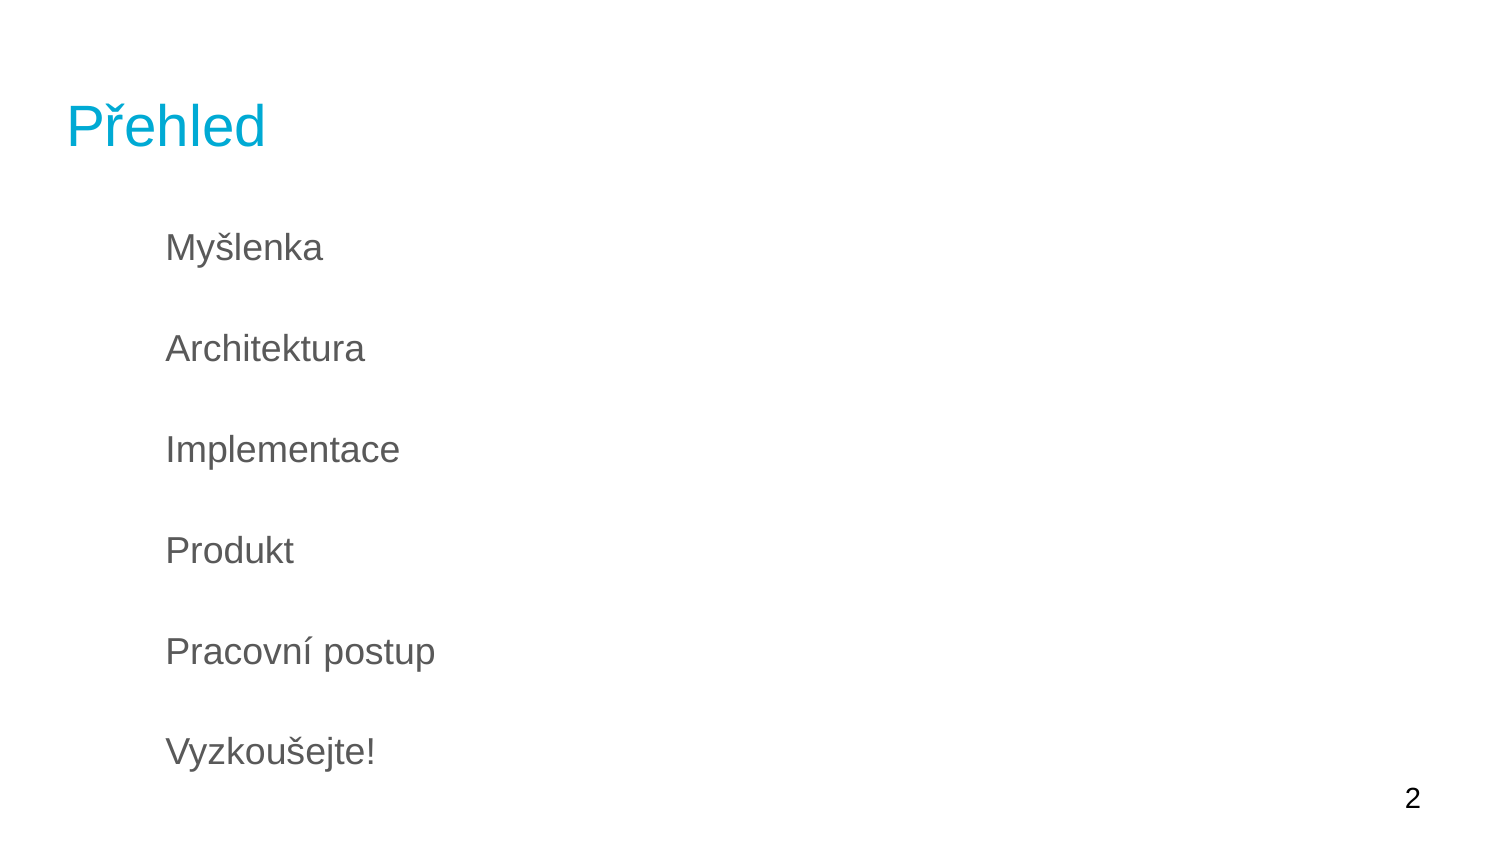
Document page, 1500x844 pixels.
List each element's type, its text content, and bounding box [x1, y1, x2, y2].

title Přehled [51, 72, 1449, 167]
slide_number <číslo> [1389, 764, 1480, 830]
list Myšlenka Architektura Implementace Produkt Pracovní postup Vyzkoušejte! [112, 185, 1388, 747]
